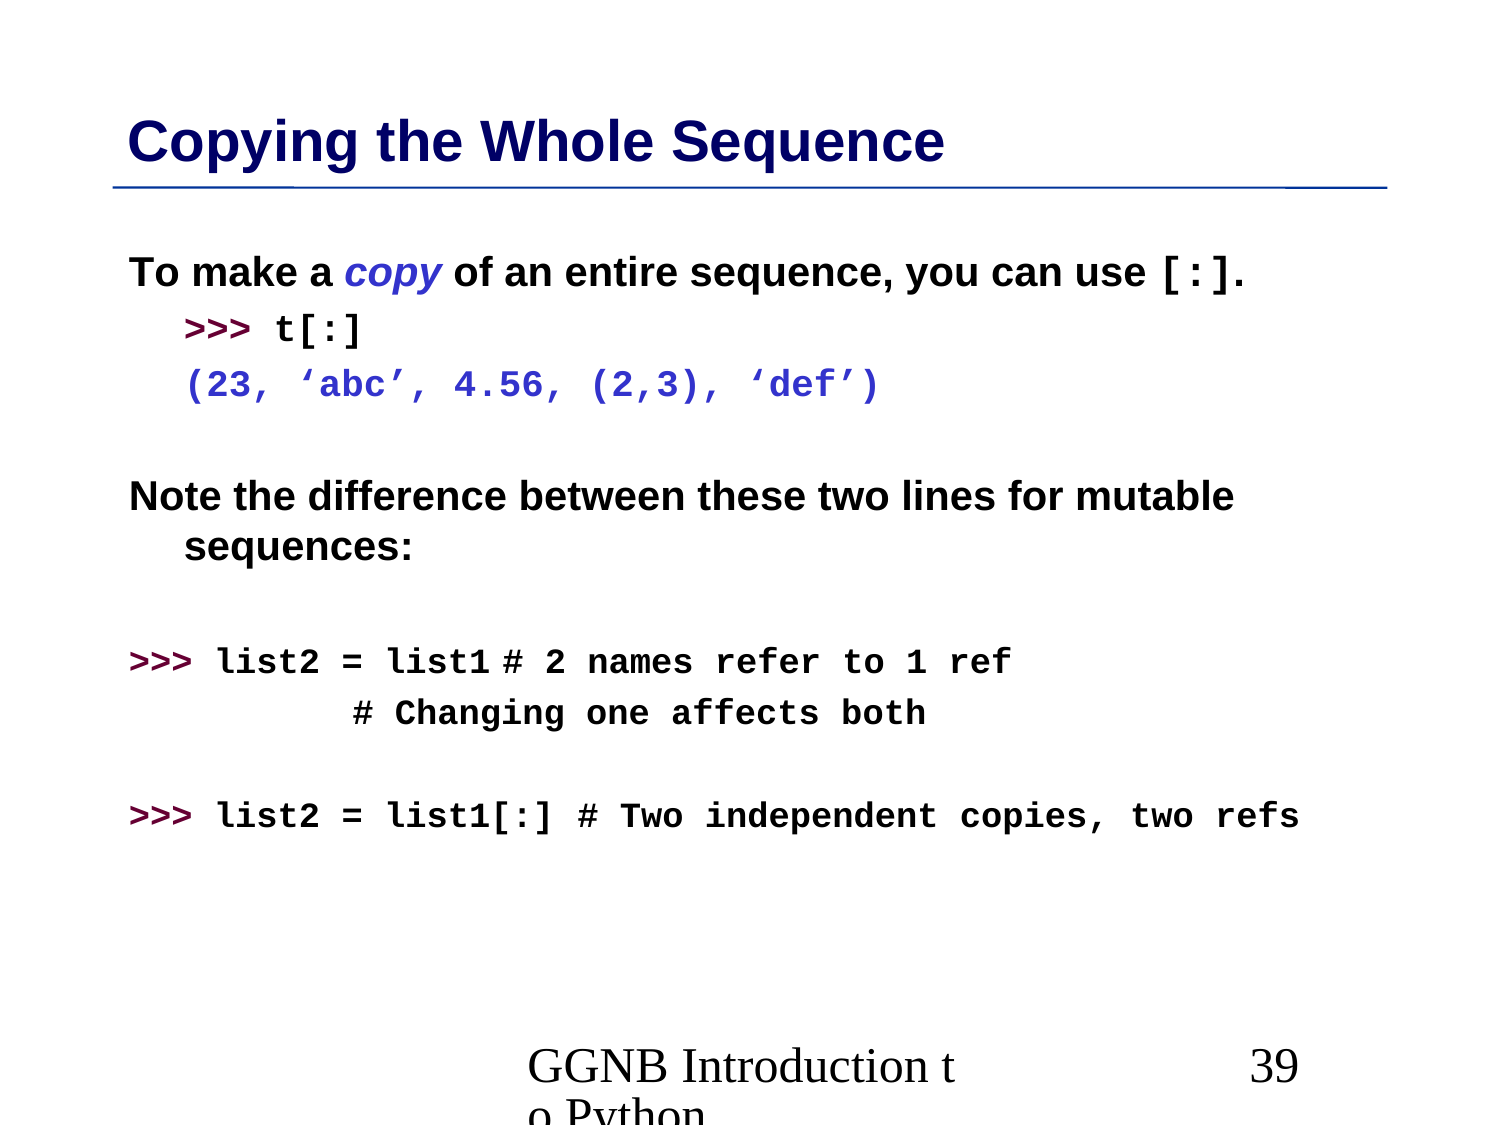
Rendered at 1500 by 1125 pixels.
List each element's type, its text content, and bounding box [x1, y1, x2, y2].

list To make a copy of an entire sequence, you can use [:]. >>> t[:] (23, ‘abc’, 4.56, (2,3), ‘def’) Note the difference between these two lines for mutable sequences: >>> list2 = list1 # 2 names refer to 1 ref # Changing one affects both >>> list2 = list1[:] # Two independent copies, two refs [112, 237, 1388, 1000]
title Copying the Whole Sequence [112, 95, 1388, 181]
